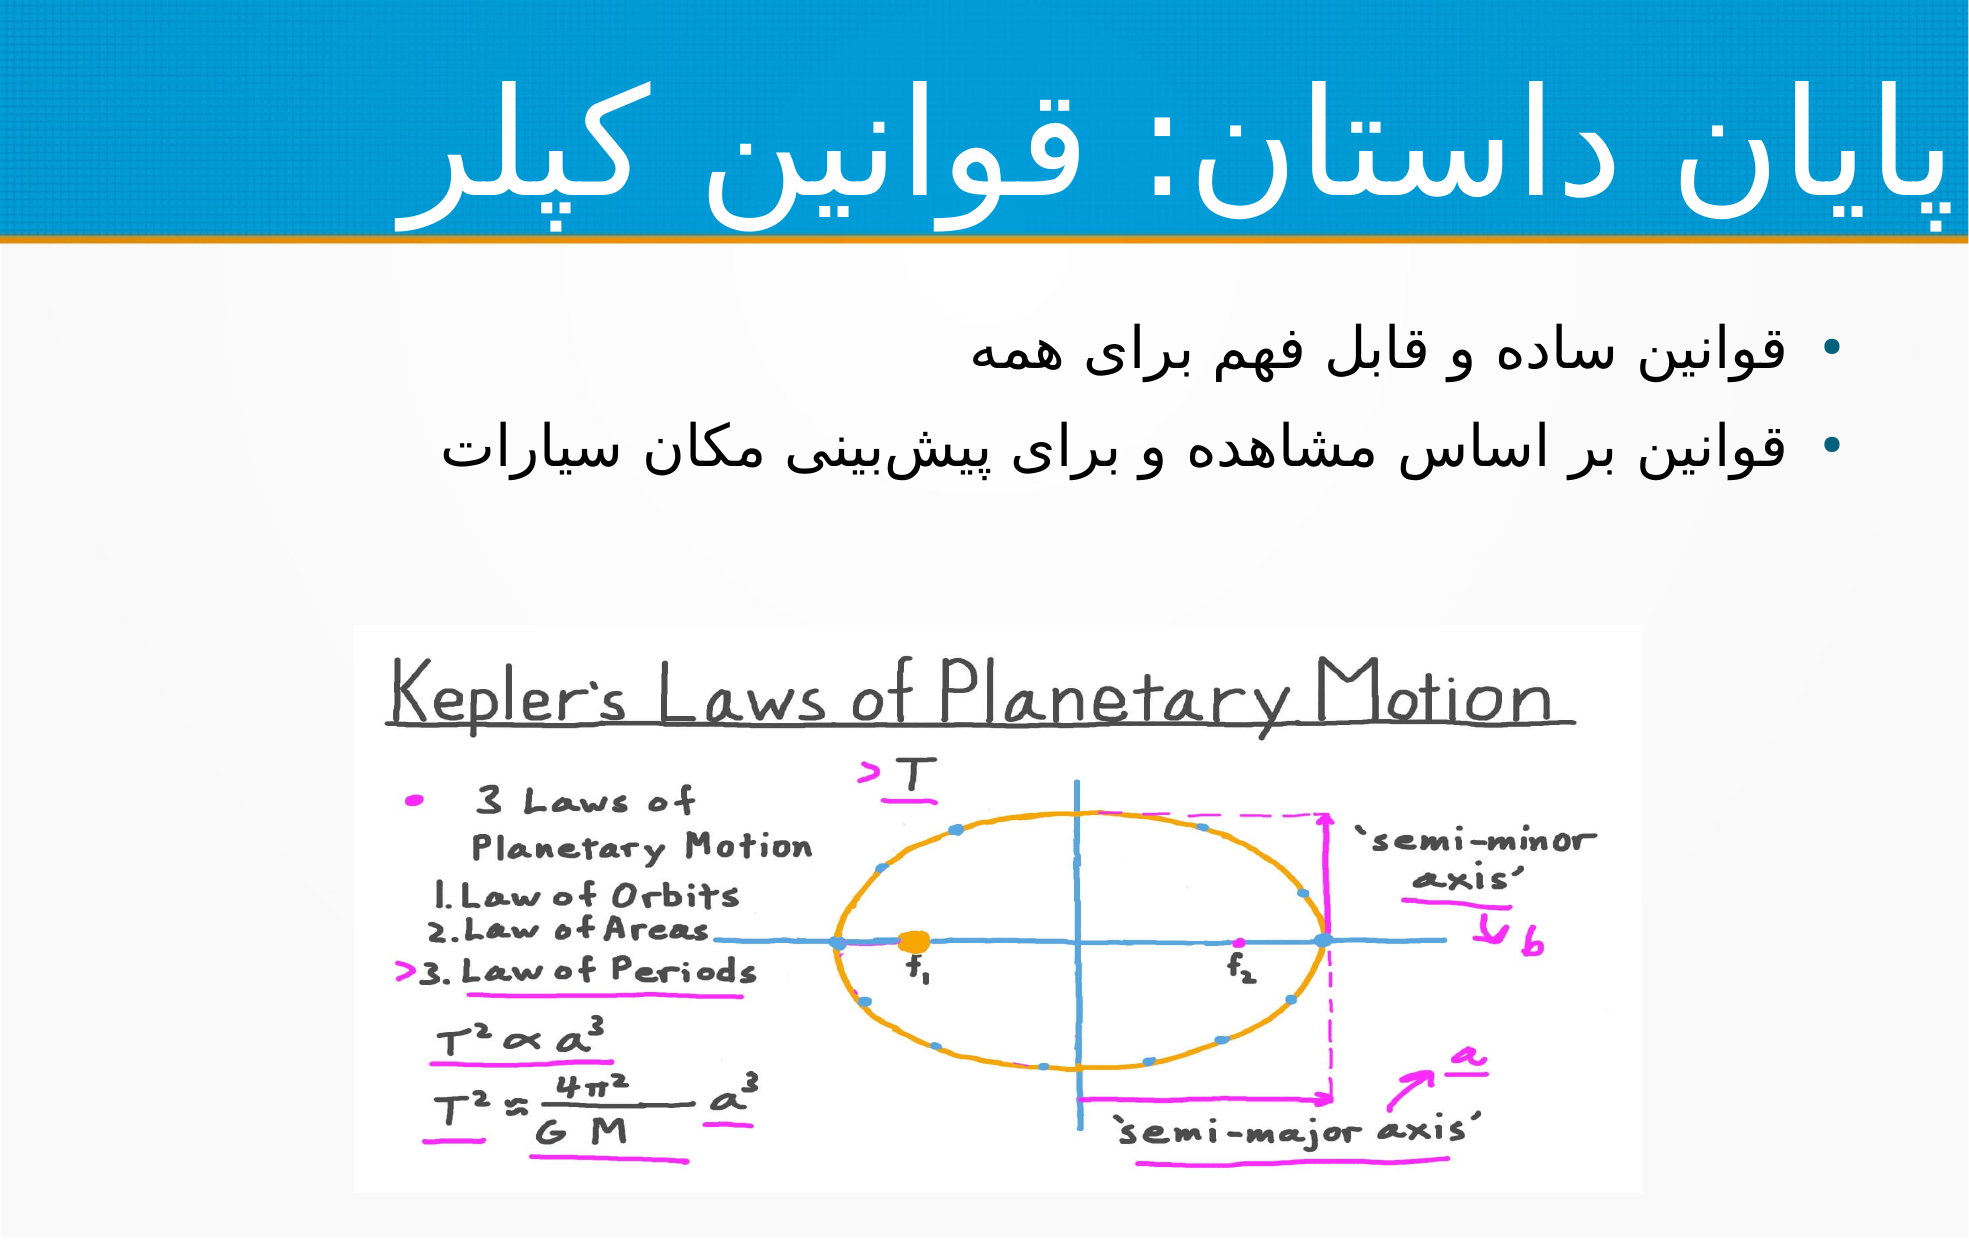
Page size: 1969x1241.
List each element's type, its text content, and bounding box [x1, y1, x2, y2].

title پایان داستان: قوانین کپلر [401, 23, 1969, 231]
picture [0, 233, 1969, 1241]
list قوانین ساده و قابل فهم برای همه قوانین بر اساس مشاهده و برای پیش‌بینی مکان سیارات [98, 315, 1861, 1081]
